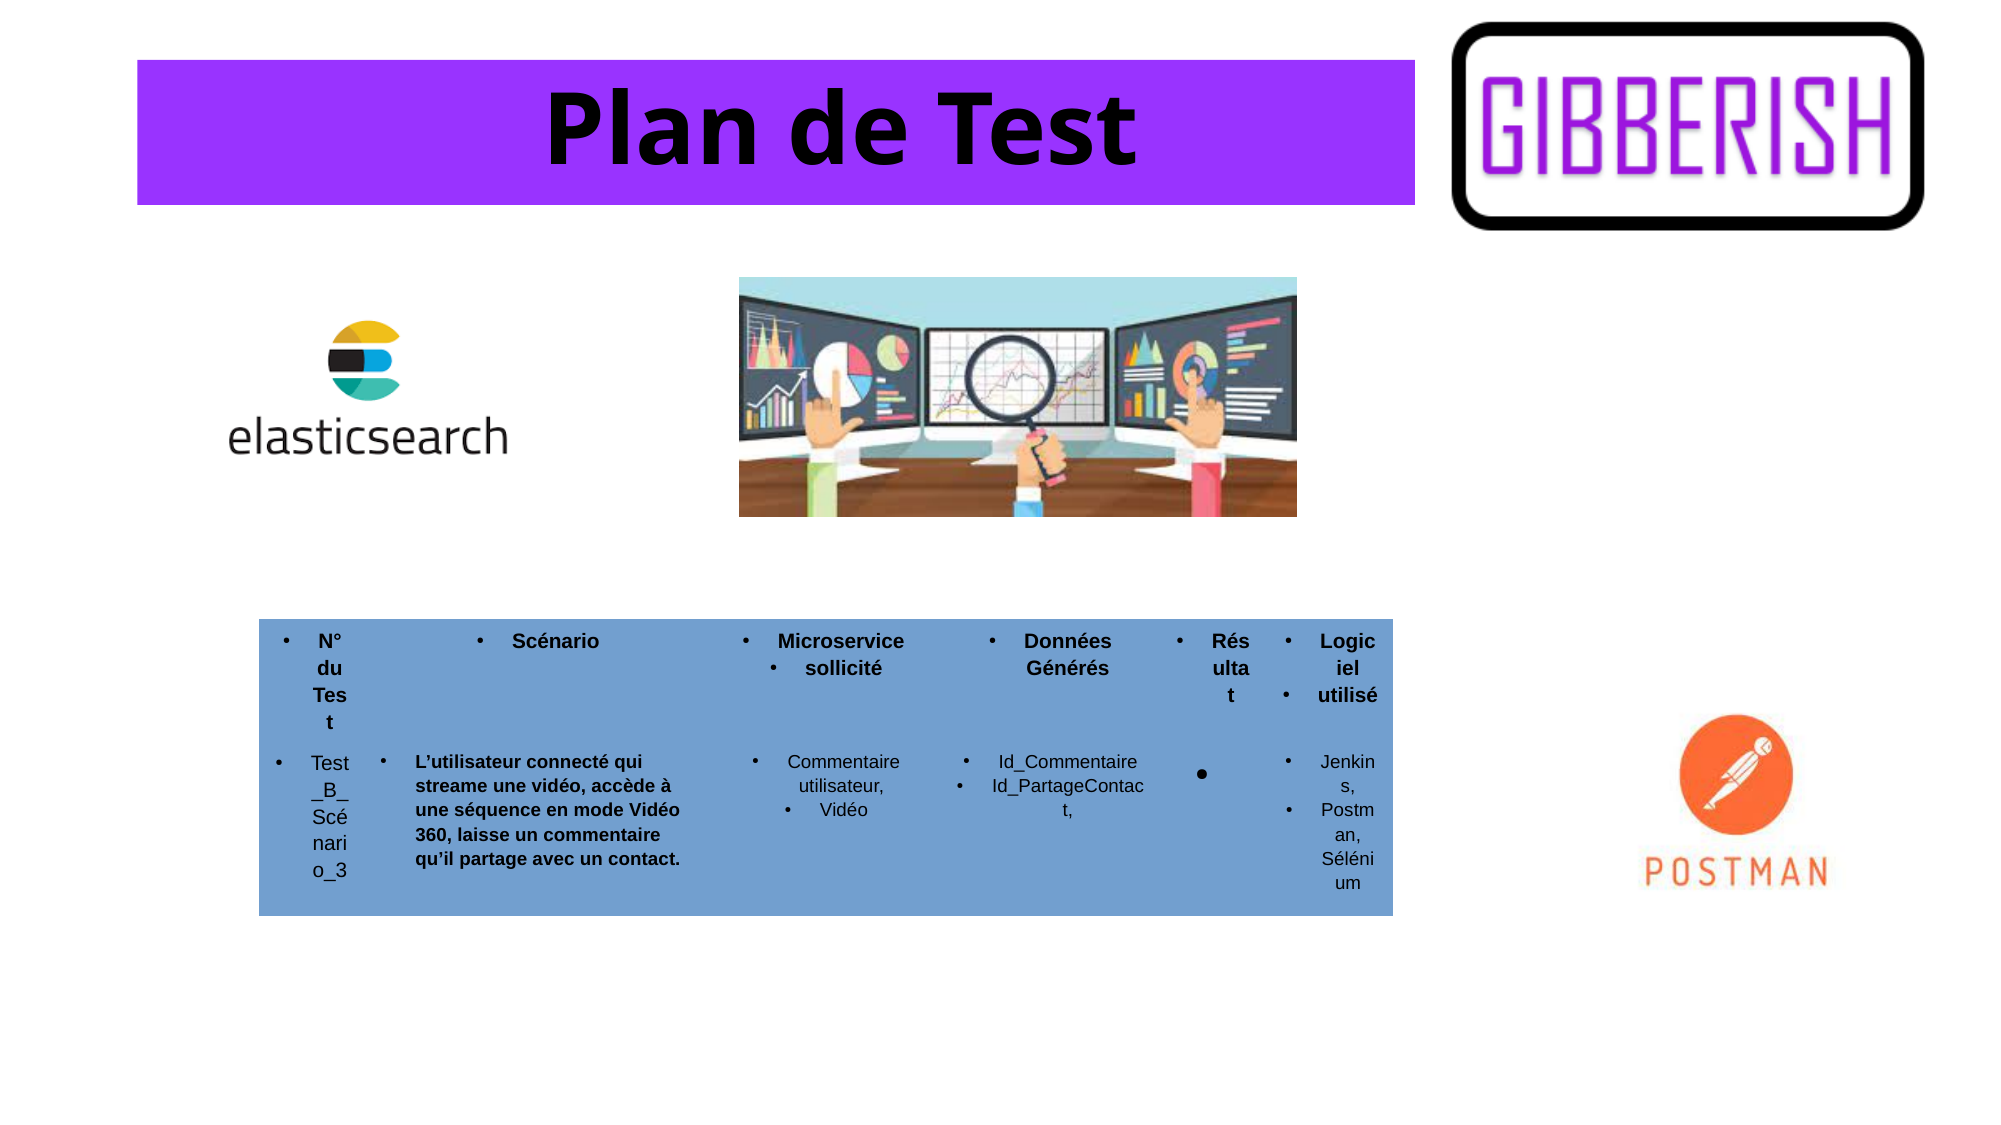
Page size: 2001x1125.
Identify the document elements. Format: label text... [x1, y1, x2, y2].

table_cell Id_Commentaire Id_PartageContact, [941, 741, 1159, 916]
picture [193, 296, 547, 481]
table_header Scénario [365, 619, 711, 741]
table_cell [1159, 741, 1267, 916]
title Plan de Test [137, 59, 1415, 205]
table_header N° du Test [259, 619, 365, 741]
table_header Résultat [1159, 619, 1267, 741]
table_cell L’utilisateur connecté qui streame une vidéo, accède à une séquence en mode Vidéo 360, laisse un commentaire qu’il partage avec un contact. [365, 741, 711, 916]
table_cell Jenkins, Postman, Sélénium [1267, 741, 1393, 916]
picture [1438, 5, 1937, 248]
picture [739, 277, 1297, 517]
table_header Microservice sollicité [711, 619, 941, 741]
table_header Données Générés [941, 619, 1159, 741]
picture [1535, 692, 1937, 916]
table_cell Test_B_Scénario_3 [259, 741, 365, 916]
table_header Logiciel utilisé [1267, 619, 1393, 741]
table_cell Commentaire utilisateur, Vidéo [711, 741, 941, 916]
